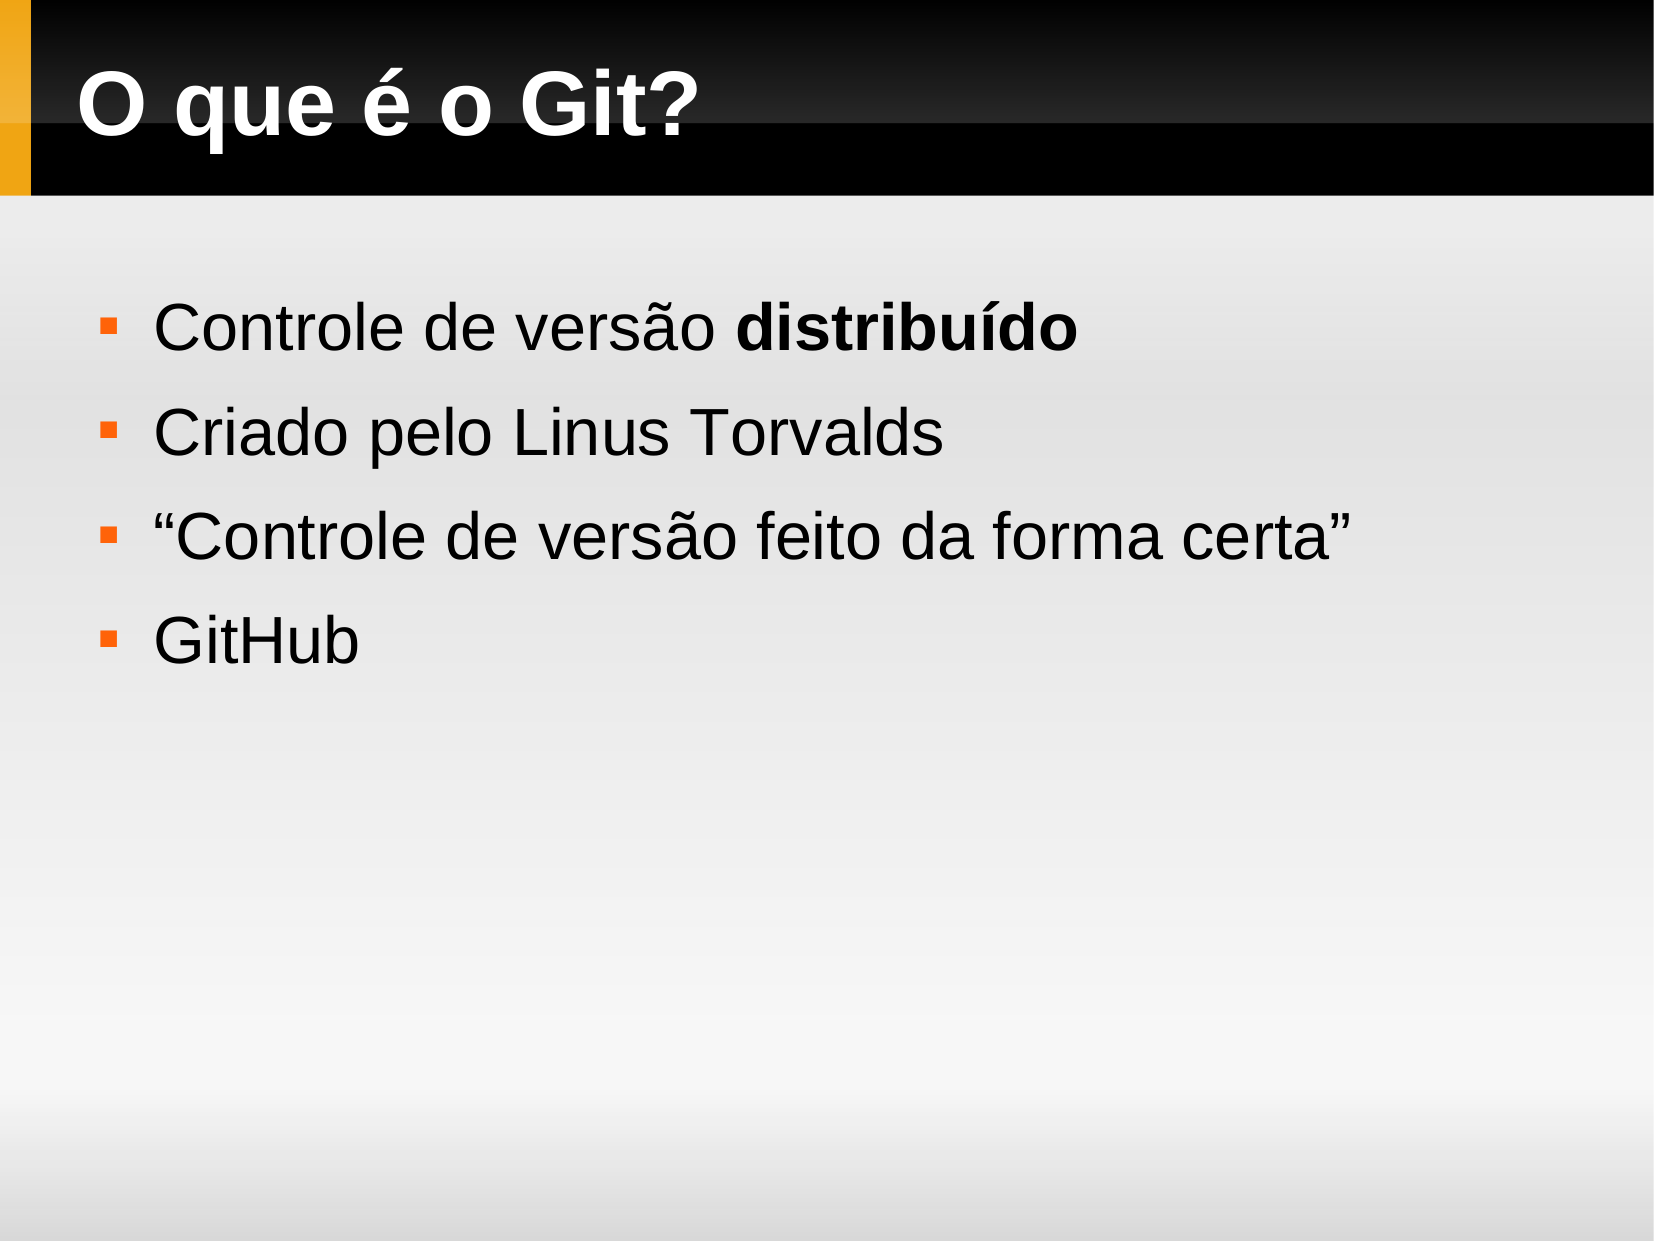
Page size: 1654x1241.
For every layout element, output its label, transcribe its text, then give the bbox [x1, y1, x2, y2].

title O que é o Git? [76, 0, 1565, 208]
list Controle de versão distribuído Criado pelo Linus Torvalds “Controle de versão feito da forma certa” GitHub [82, 290, 1571, 1109]
picture [0, 0, 1654, 1241]
